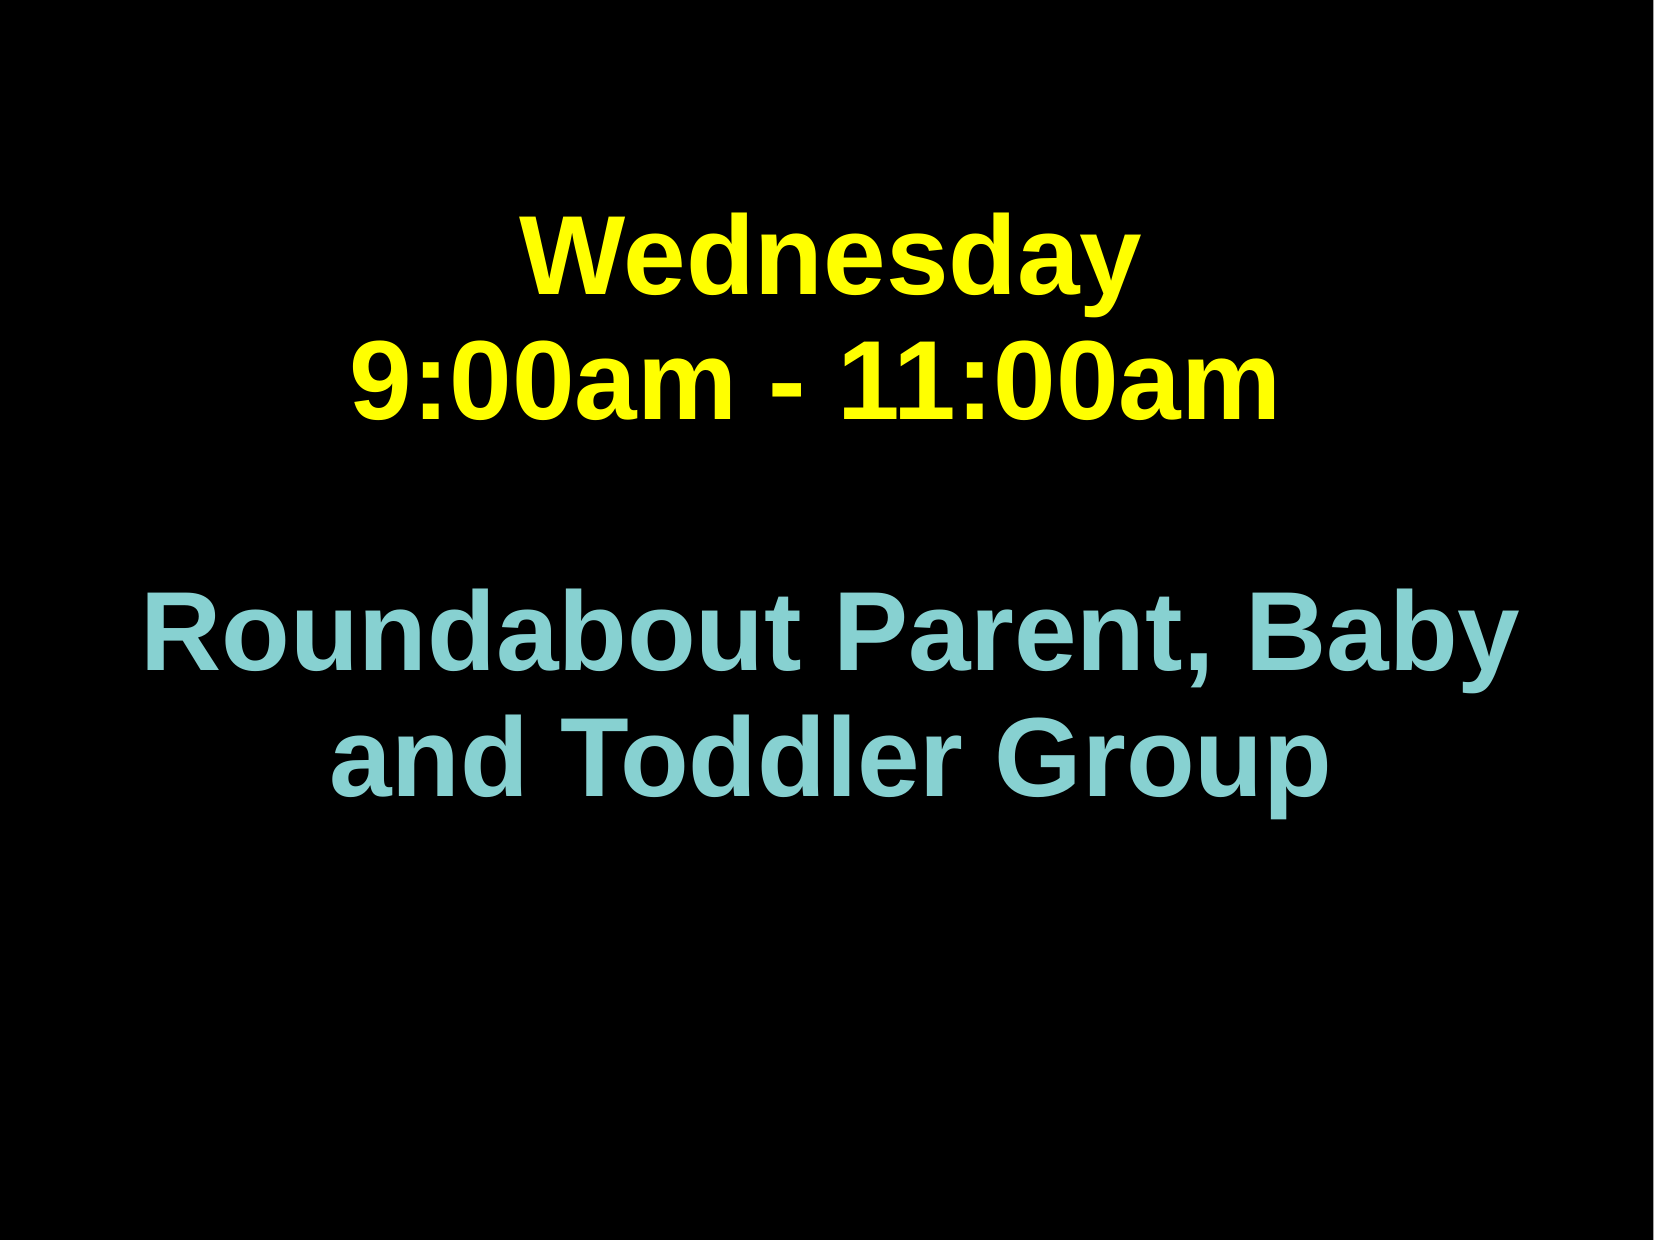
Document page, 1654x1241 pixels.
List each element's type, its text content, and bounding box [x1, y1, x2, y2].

text_box Wednesday 9:00am - 11:00am Roundabout Parent, Baby and Toddler Group [59, 59, 1603, 1179]
